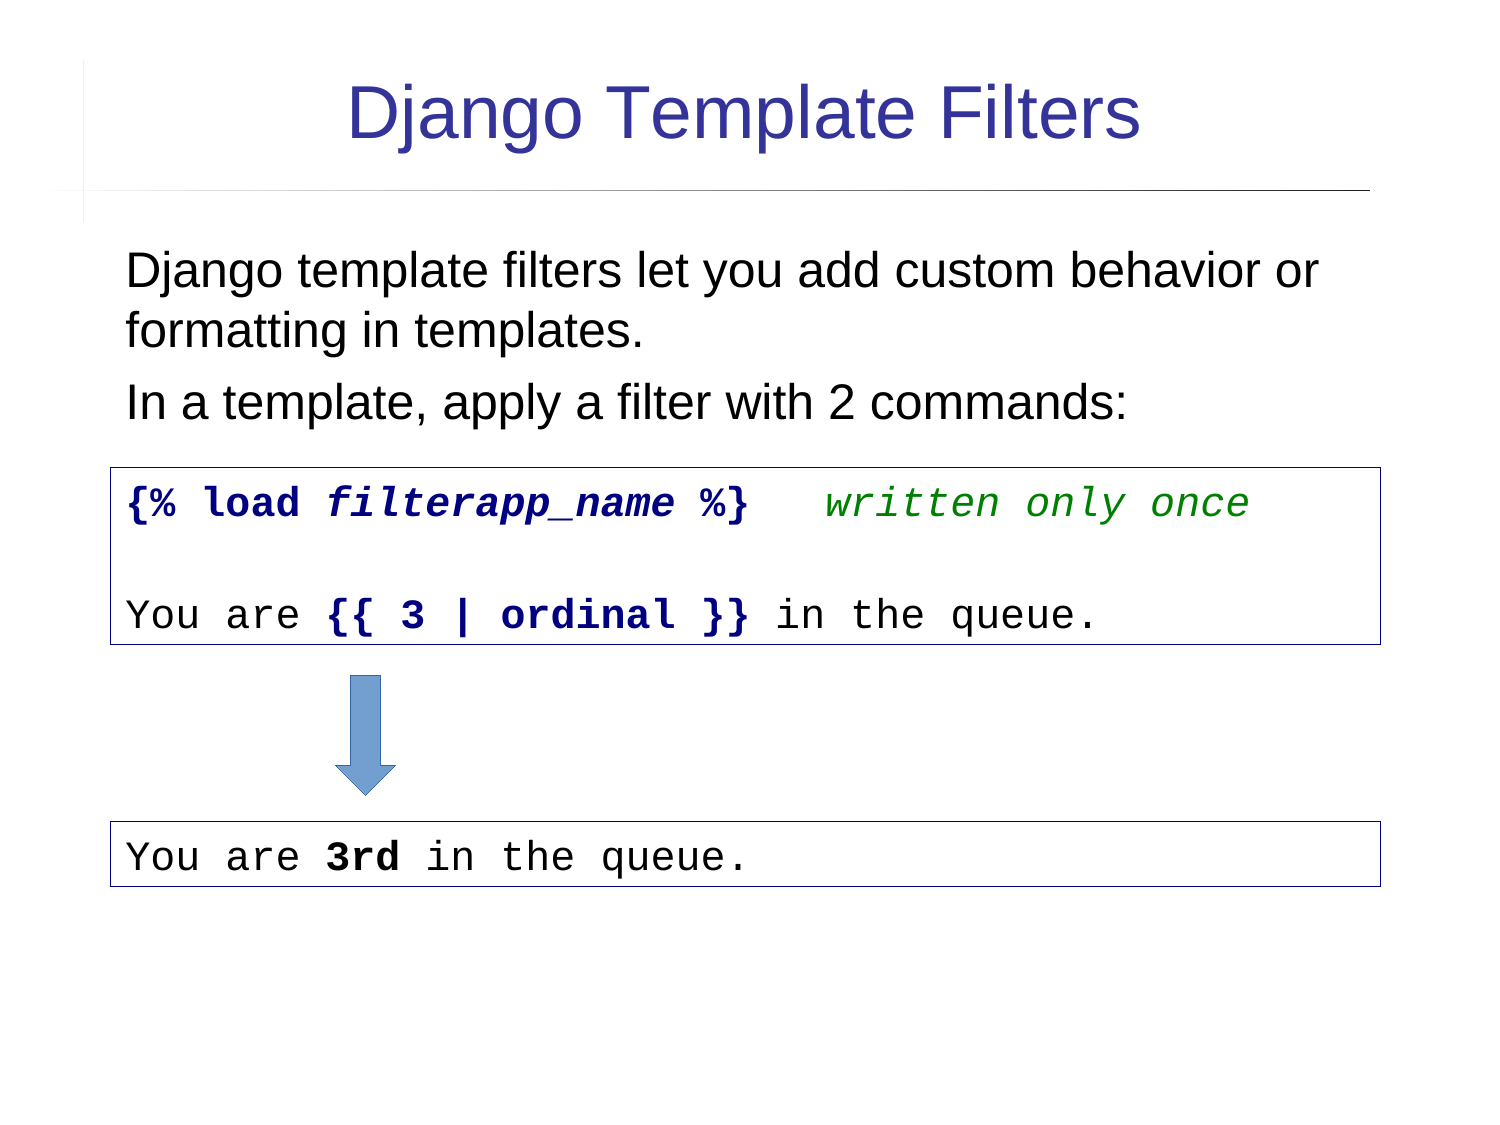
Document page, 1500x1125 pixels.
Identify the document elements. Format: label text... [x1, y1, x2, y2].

list Django template filters let you add custom behavior or formatting in templates. In a template, apply a filter with 2 commands: [110, 229, 1400, 480]
text_box You are 3rd in the queue. [110, 821, 1381, 887]
text_box {% load filterapp_name %} written only once You are {{ 3 | ordinal }} in the queue. [110, 467, 1381, 645]
text_box [335, 675, 396, 796]
title Django Template Filters [100, 42, 1389, 174]
